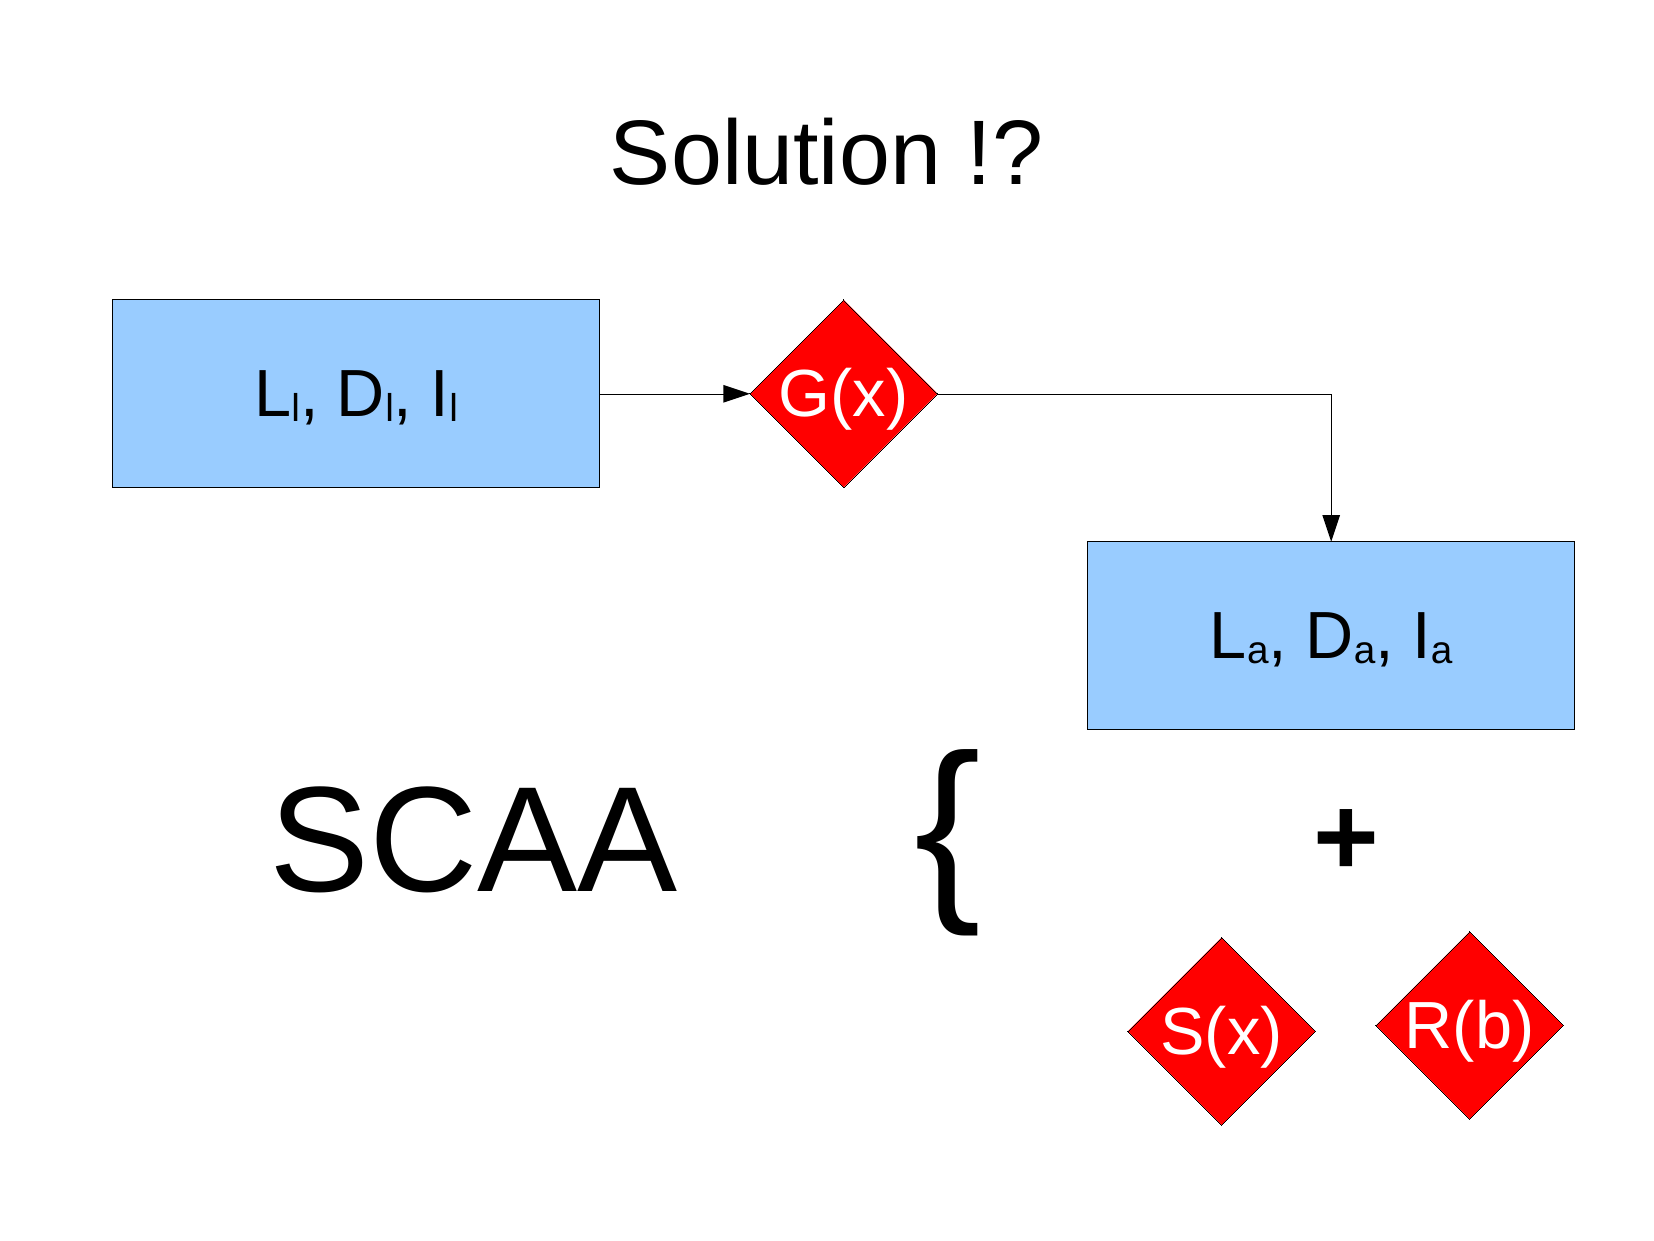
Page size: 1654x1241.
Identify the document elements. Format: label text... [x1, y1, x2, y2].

text_box + [1298, 766, 1412, 908]
text_box SCAA [254, 748, 693, 931]
text_box { [900, 706, 997, 945]
text_box R(b) [1375, 931, 1564, 1120]
text_box G(x) [750, 299, 938, 488]
text_box S(x) [1127, 937, 1316, 1126]
text_box La, Da, Ia [1087, 541, 1575, 730]
title Solution !? [82, 49, 1571, 257]
text_box Ll, Dl, Il [112, 299, 600, 488]
